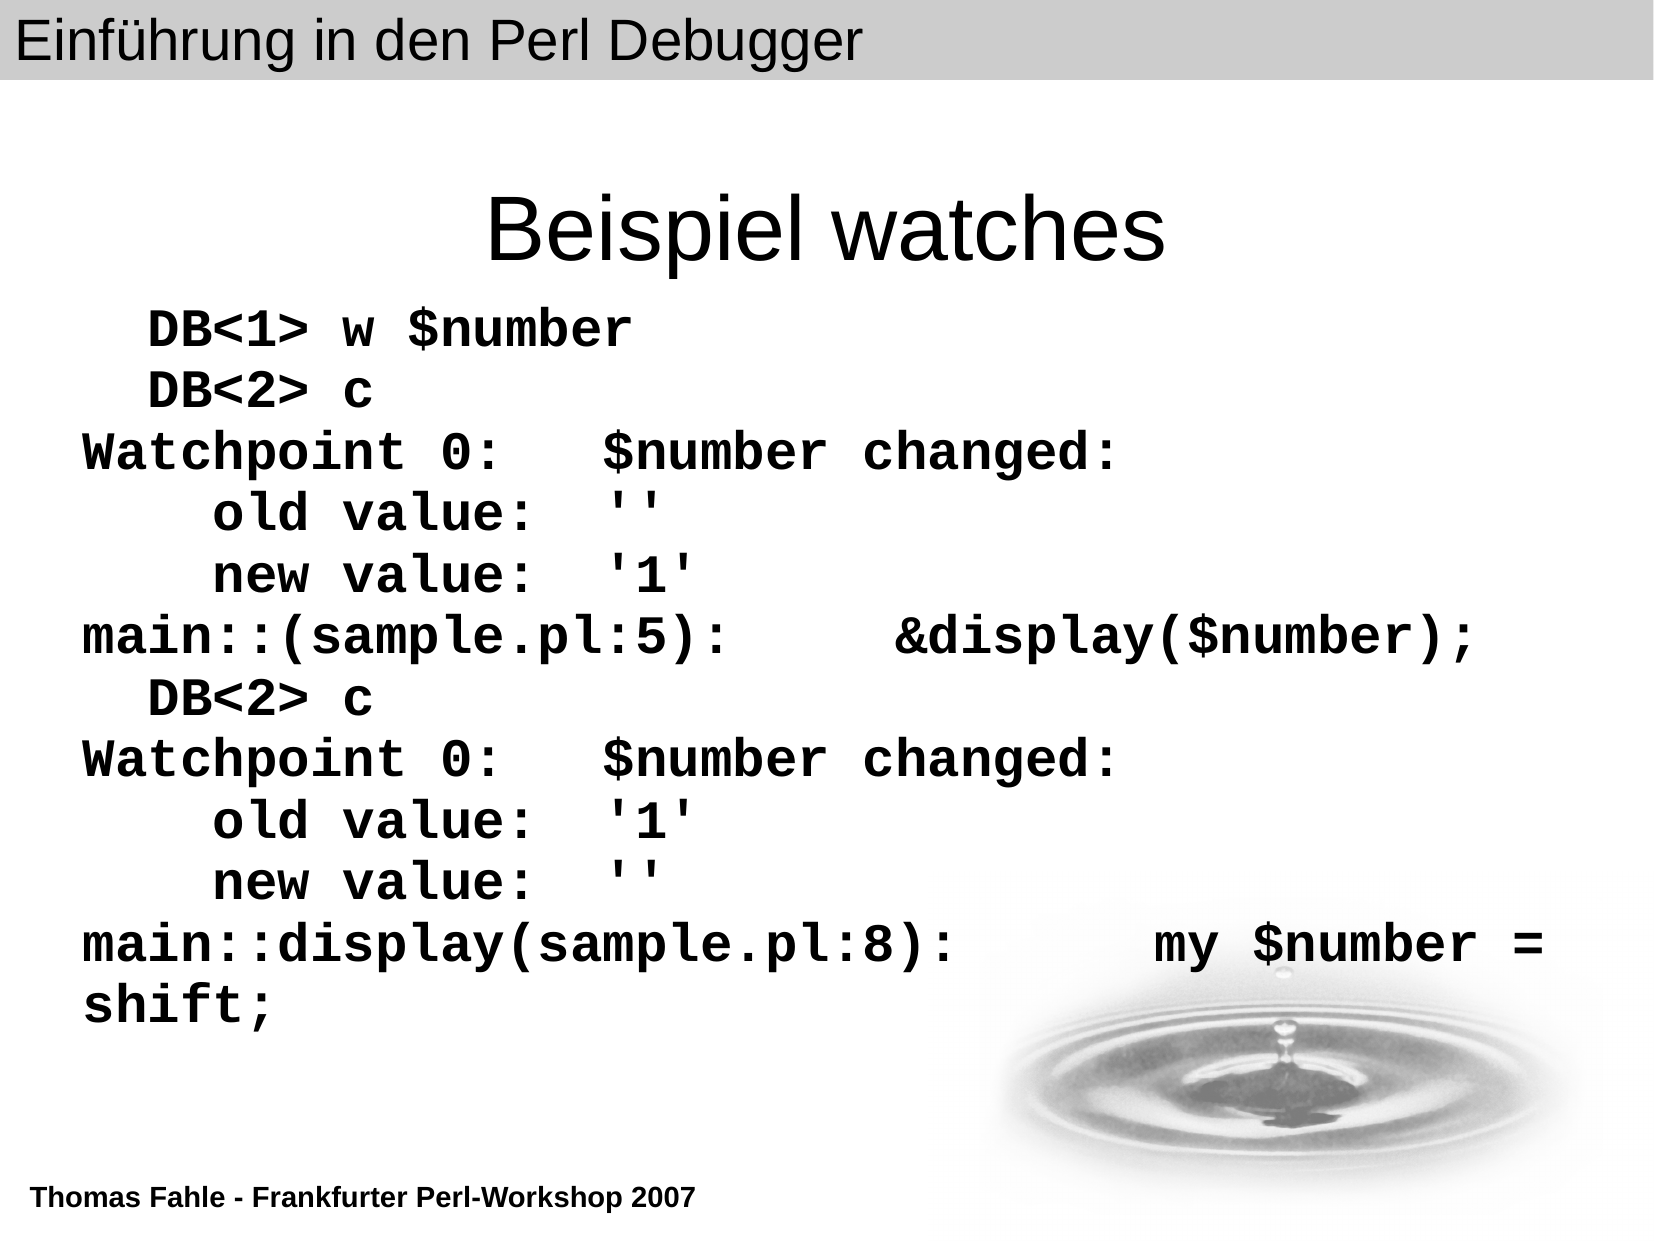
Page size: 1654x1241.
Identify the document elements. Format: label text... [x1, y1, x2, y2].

title Beispiel watches [82, 132, 1571, 299]
subtitle DB<1> w $number DB<2> c Watchpoint 0: $number changed: old value: '' new value: '1' main::(sample.pl:5): &display($number); DB<2> c Watchpoint 0: $number changed: old value: '1' new value: '' main::display(sample.pl:8): my $number = shift; [82, 299, 1571, 1041]
picture [0, 80, 1654, 1241]
